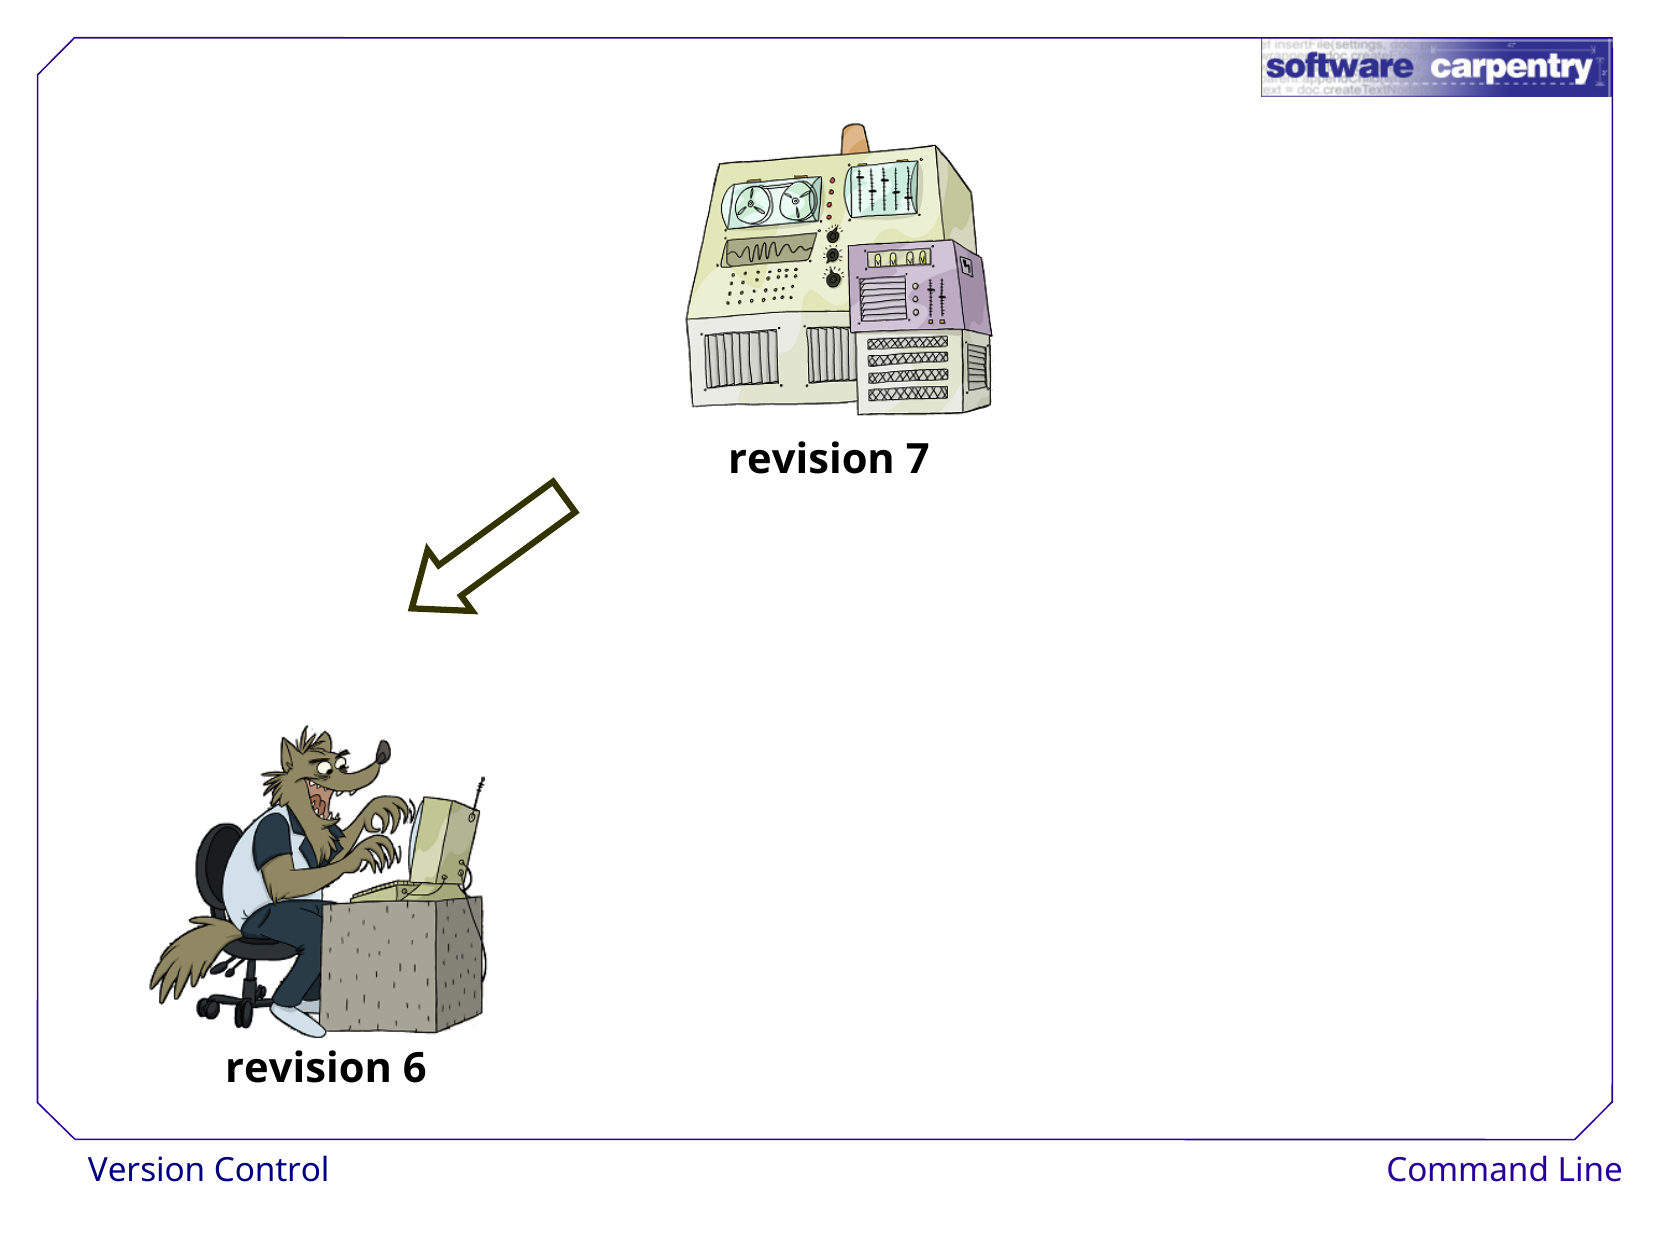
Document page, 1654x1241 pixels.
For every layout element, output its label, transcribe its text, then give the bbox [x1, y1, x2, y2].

picture [651, 90, 1034, 439]
text_box revision 6 [210, 1037, 442, 1100]
picture [1261, 39, 1613, 97]
picture [137, 705, 516, 1069]
text_box revision 7 [713, 428, 945, 491]
